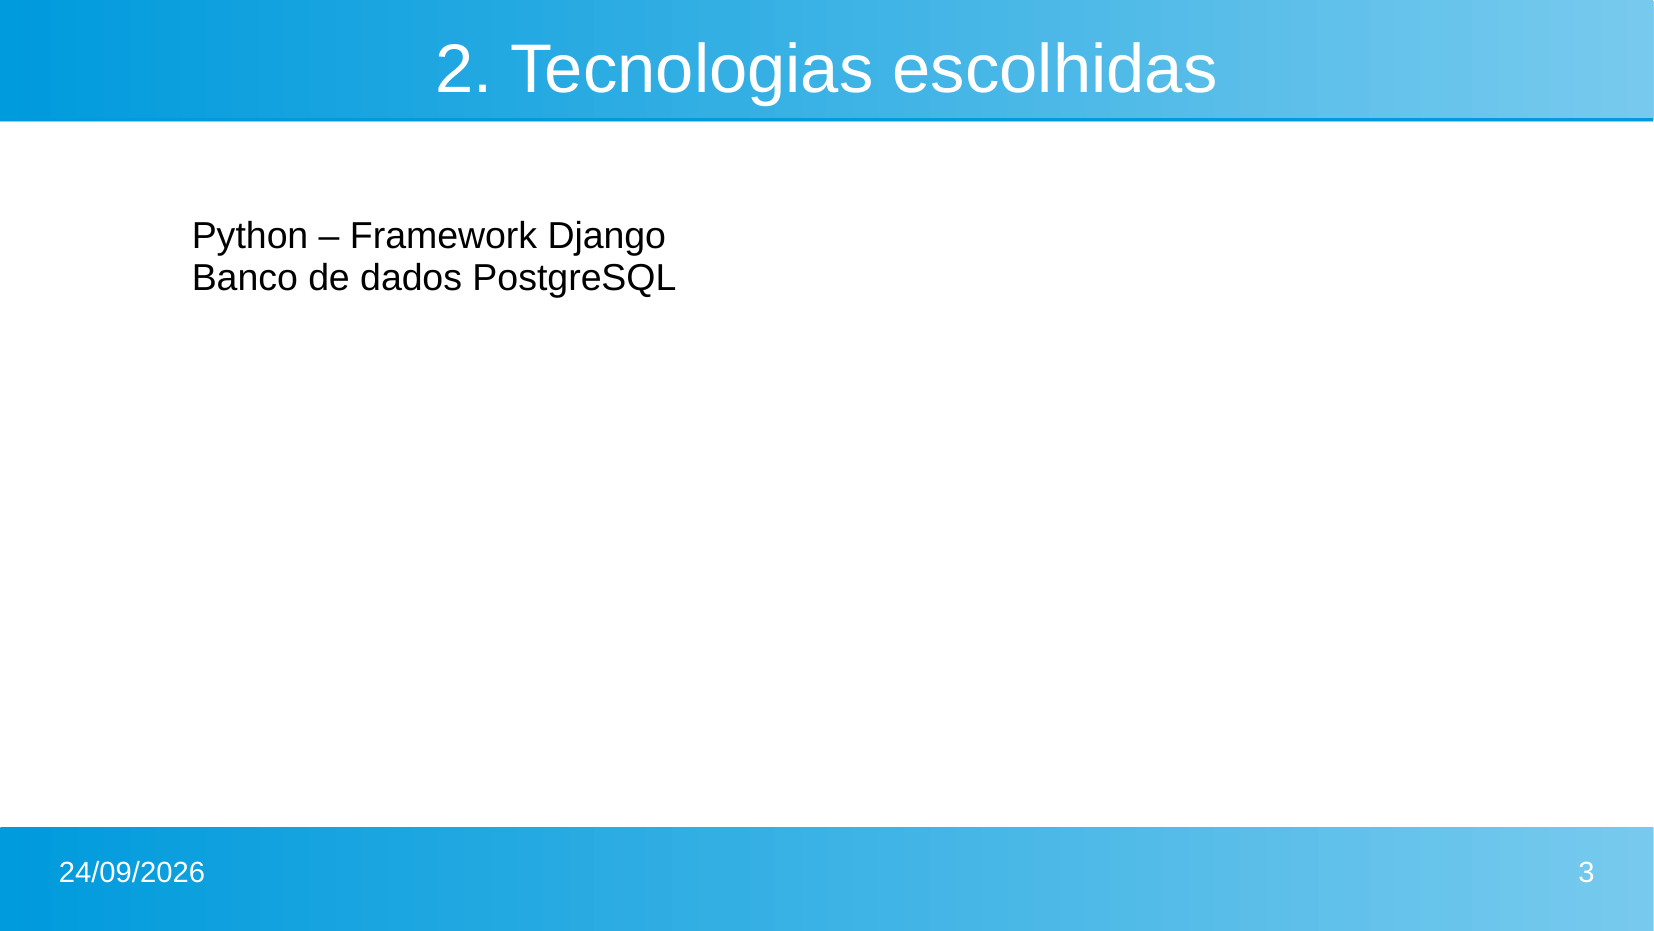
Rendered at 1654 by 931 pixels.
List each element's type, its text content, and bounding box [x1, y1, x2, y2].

text_box Python – Framework Django Banco de dados PostgreSQL [177, 206, 1565, 650]
title 2. Tecnologias escolhidas [59, 29, 1595, 108]
